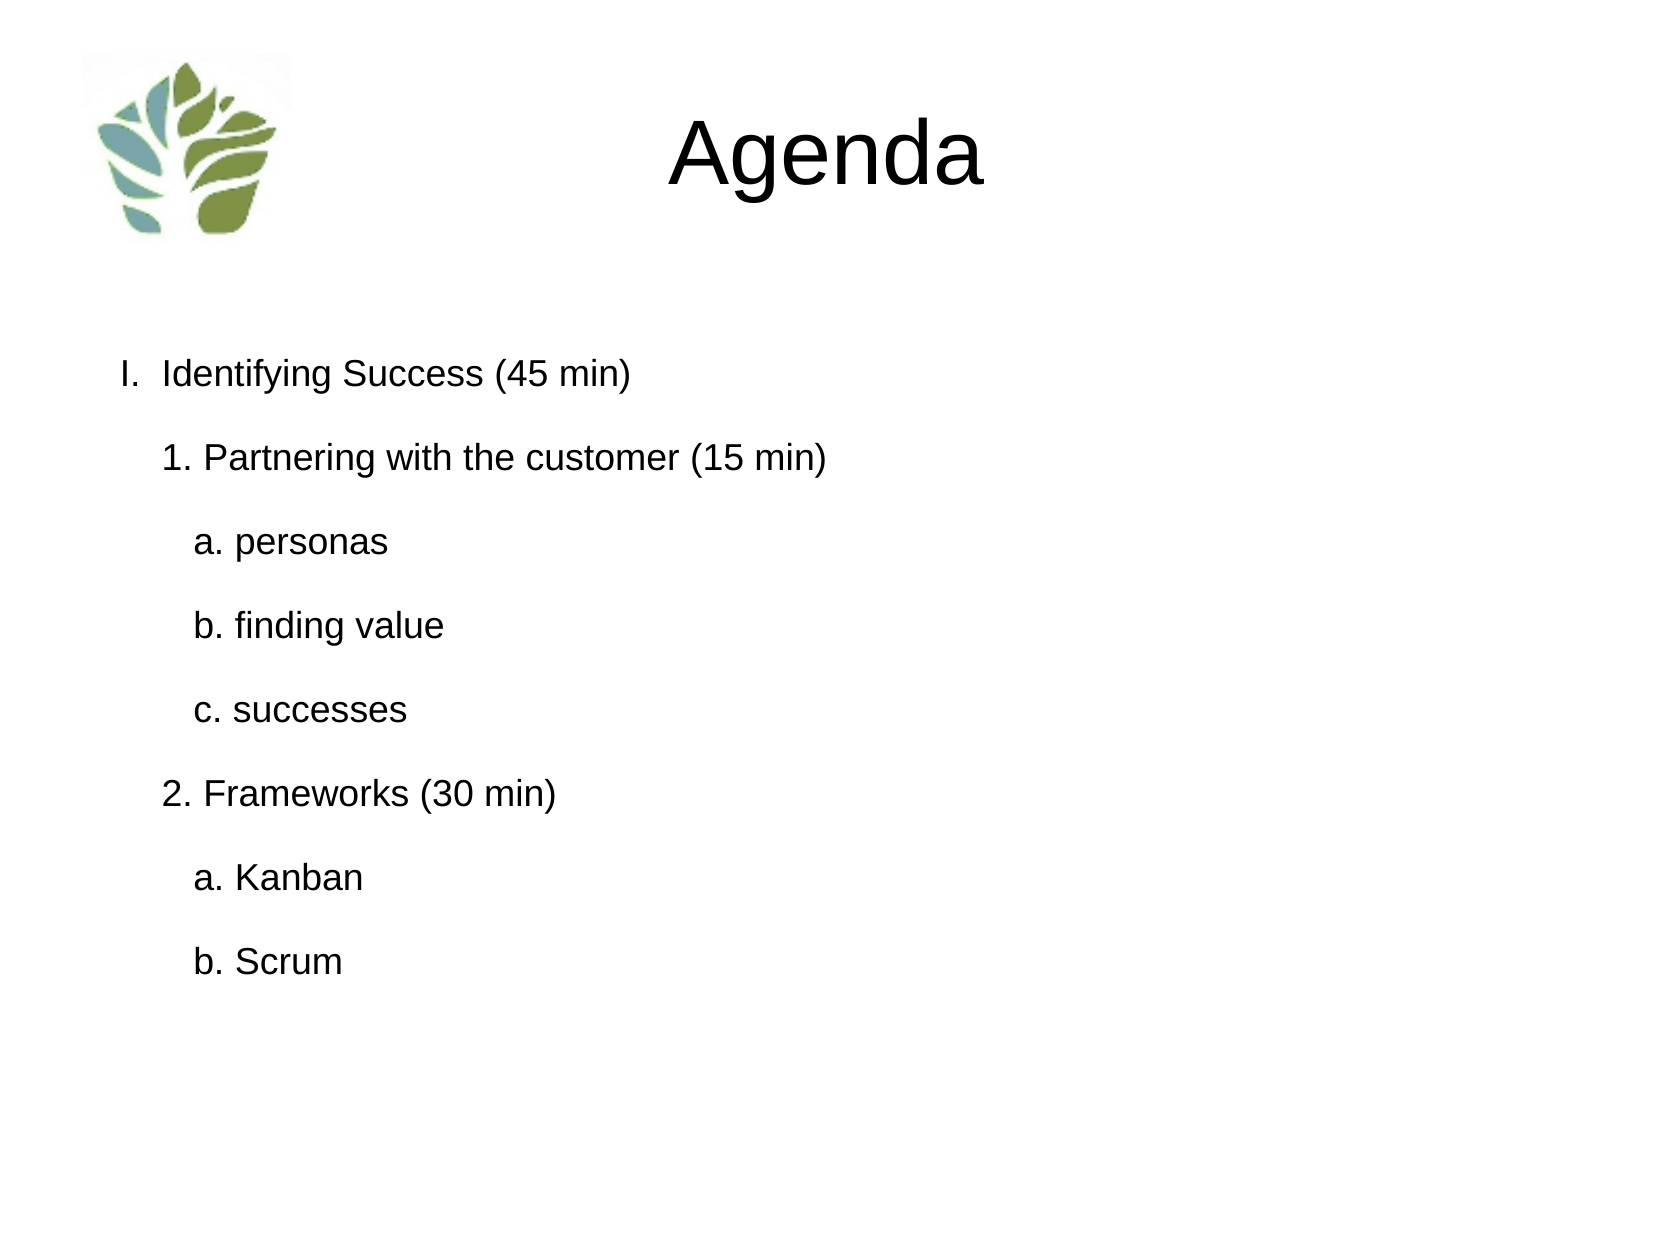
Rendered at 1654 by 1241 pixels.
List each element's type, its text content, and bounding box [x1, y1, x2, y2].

picture [82, 49, 291, 258]
text_box I. Identifying Success (45 min) 1. Partnering with the customer (15 min) a. personas b. finding value c. successes 2. Frameworks (30 min) a. Kanban b. Scrum [105, 345, 1531, 1025]
title Agenda [291, 49, 1571, 257]
